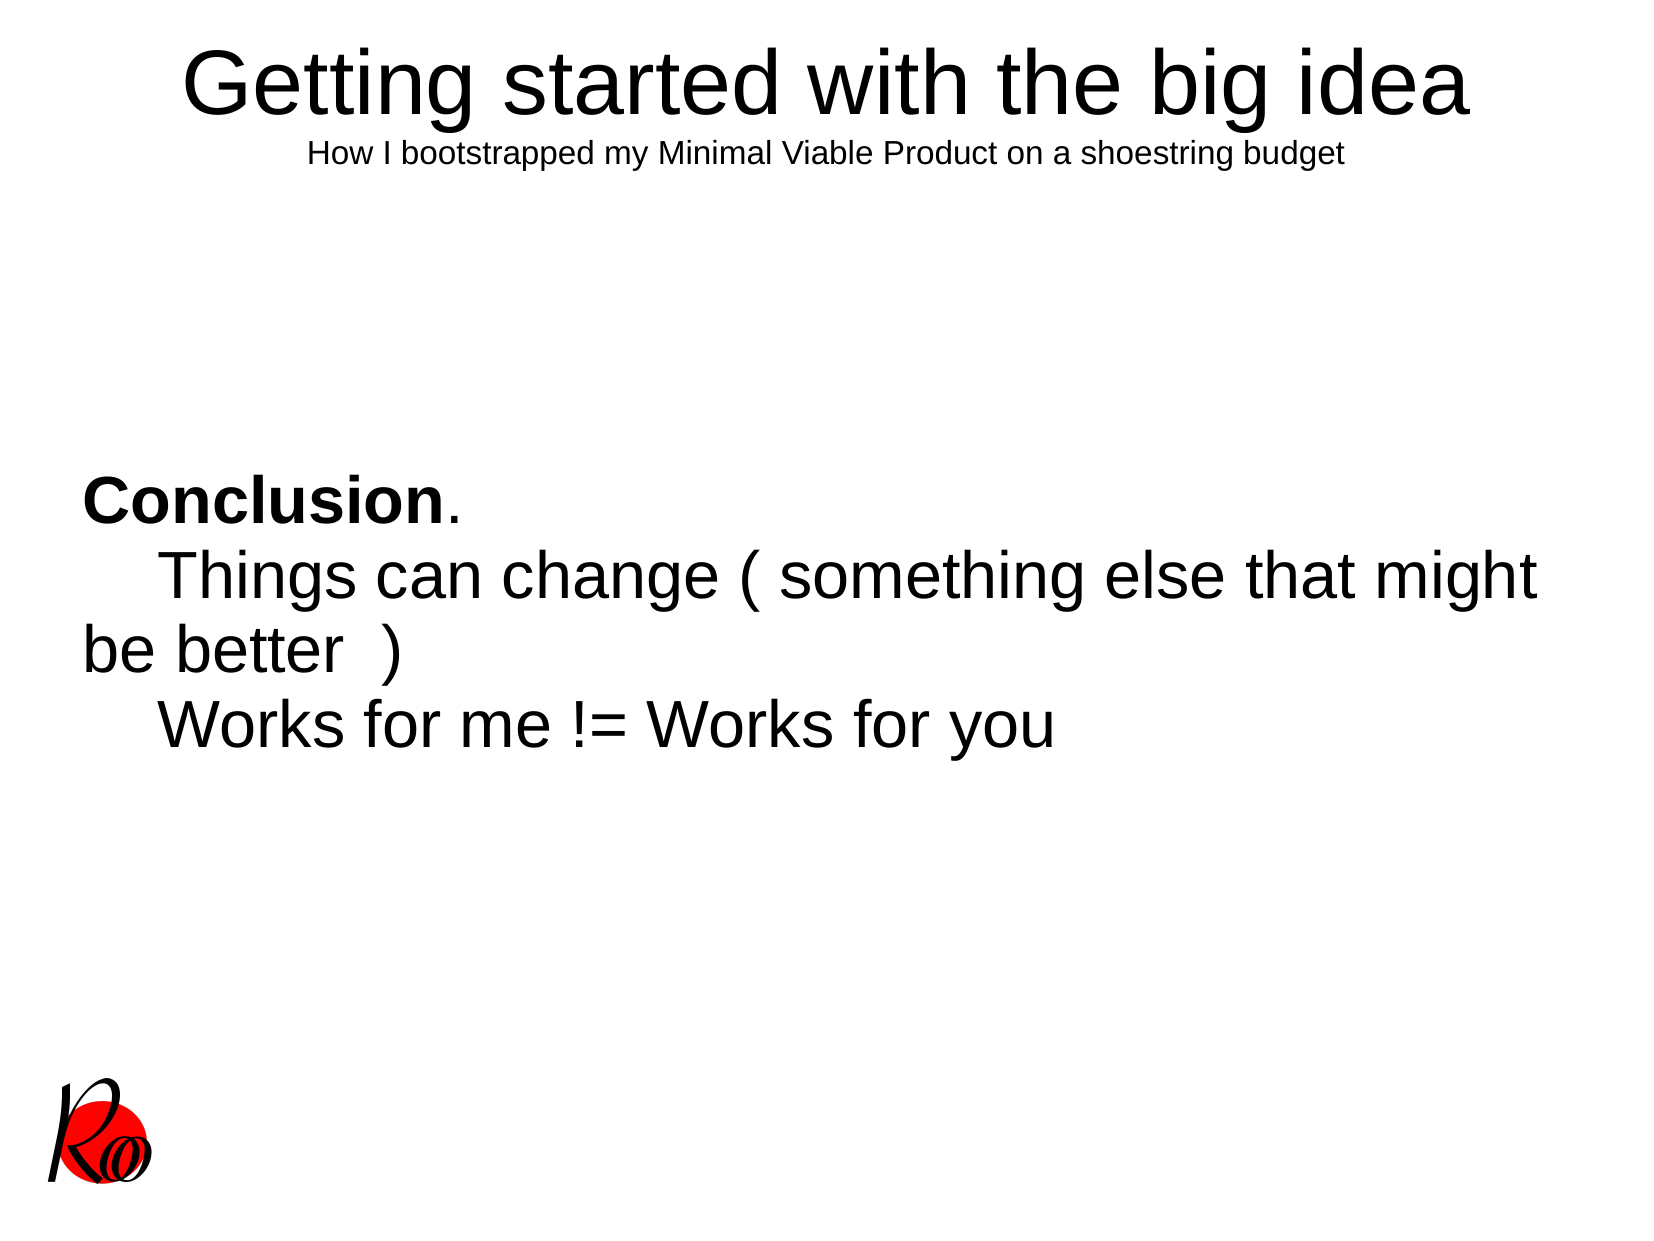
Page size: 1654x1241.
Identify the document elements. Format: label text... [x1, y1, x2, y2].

picture [45, 1078, 152, 1186]
title Getting started with the big idea How I bootstrapped my Minimal Viable Product on a shoestring budget [82, 32, 1571, 274]
subtitle Conclusion. Things can change ( something else that might be better ) Works for me != Works for you [82, 290, 1571, 1010]
